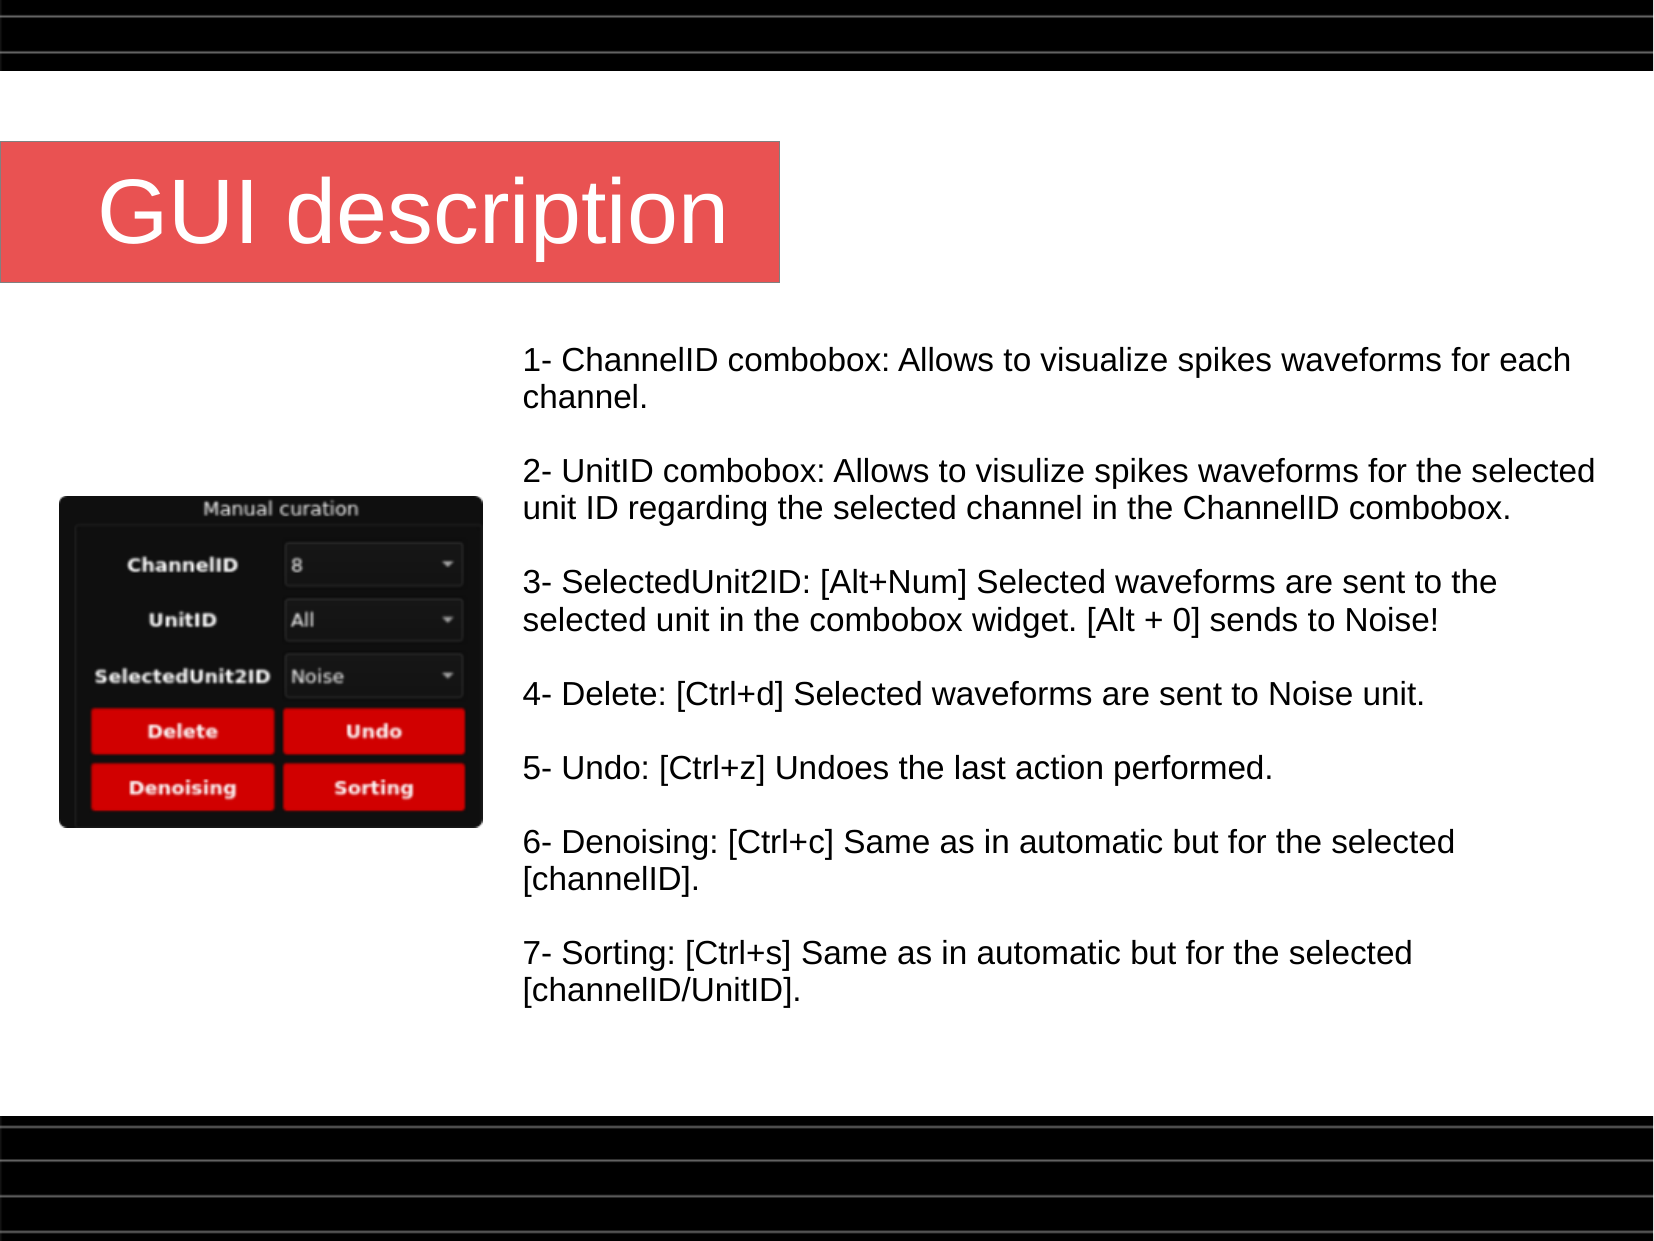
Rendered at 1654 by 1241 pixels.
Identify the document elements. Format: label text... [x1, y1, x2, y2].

picture [0, 0, 1654, 71]
text_box [0, 141, 780, 283]
picture [0, 1116, 1654, 1241]
text_box 1- ChannelID combobox: Allows to visualize spikes waveforms for each channel. 2- UnitID combobox: Allows to visulize spikes waveforms for the selected unit ID regarding the selected channel in the ChannelID combobox. 3- SelectedUnit2ID: [Alt+Num] Selected waveforms are sent to the selected unit in the combobox widget. [Alt + 0] sends to Noise! 4- Delete: [Ctrl+d] Selected waveforms are sent to Noise unit. 5- Undo: [Ctrl+z] Undoes the last action performed. 6- Denoising: [Ctrl+c] Same as in automatic but for the selected [channelID]. 7- Sorting: [Ctrl+s] Same as in automatic but for the selected [channelID/UnitID]. [507, 334, 1642, 1016]
picture [59, 496, 483, 828]
text_box GUI description [82, 153, 780, 271]
